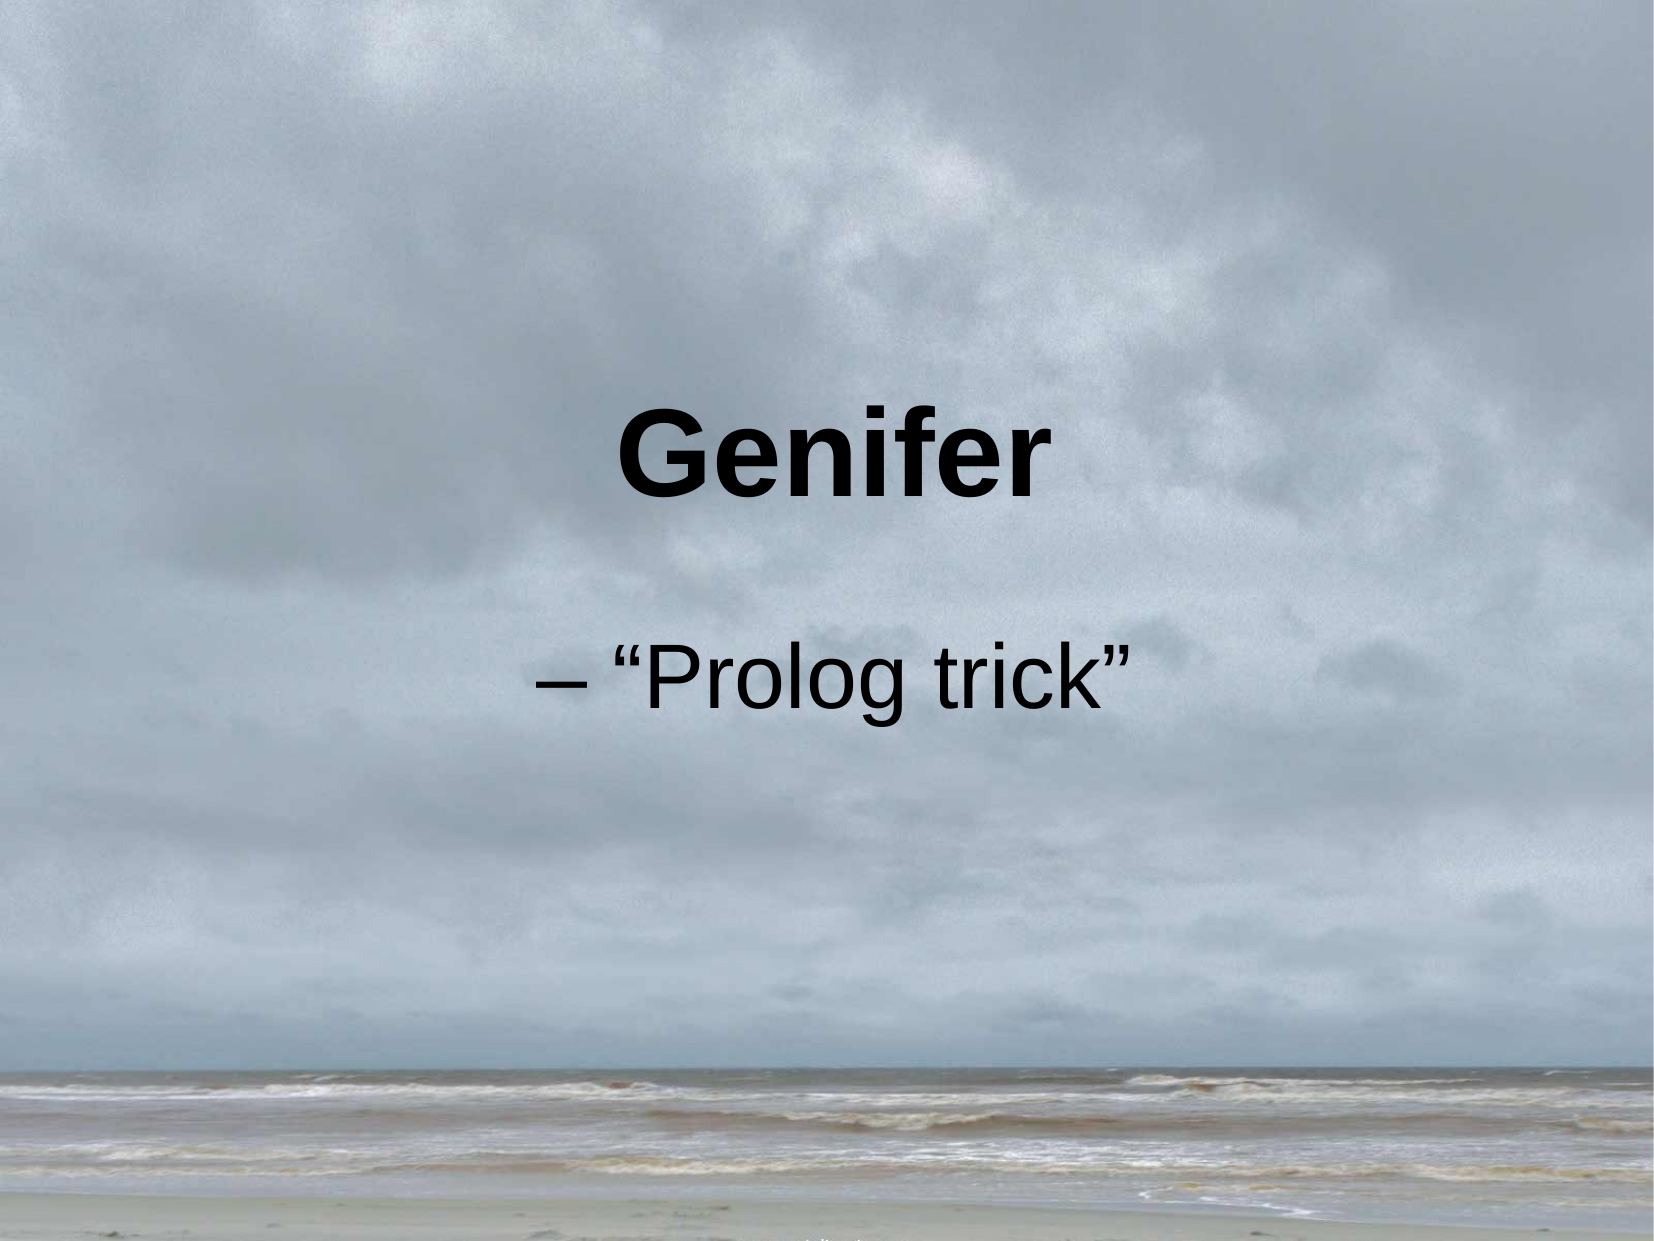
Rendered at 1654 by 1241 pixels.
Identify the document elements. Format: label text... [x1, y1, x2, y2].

picture [0, 0, 1654, 1241]
title Genifer – “Prolog trick” [90, 368, 1579, 743]
